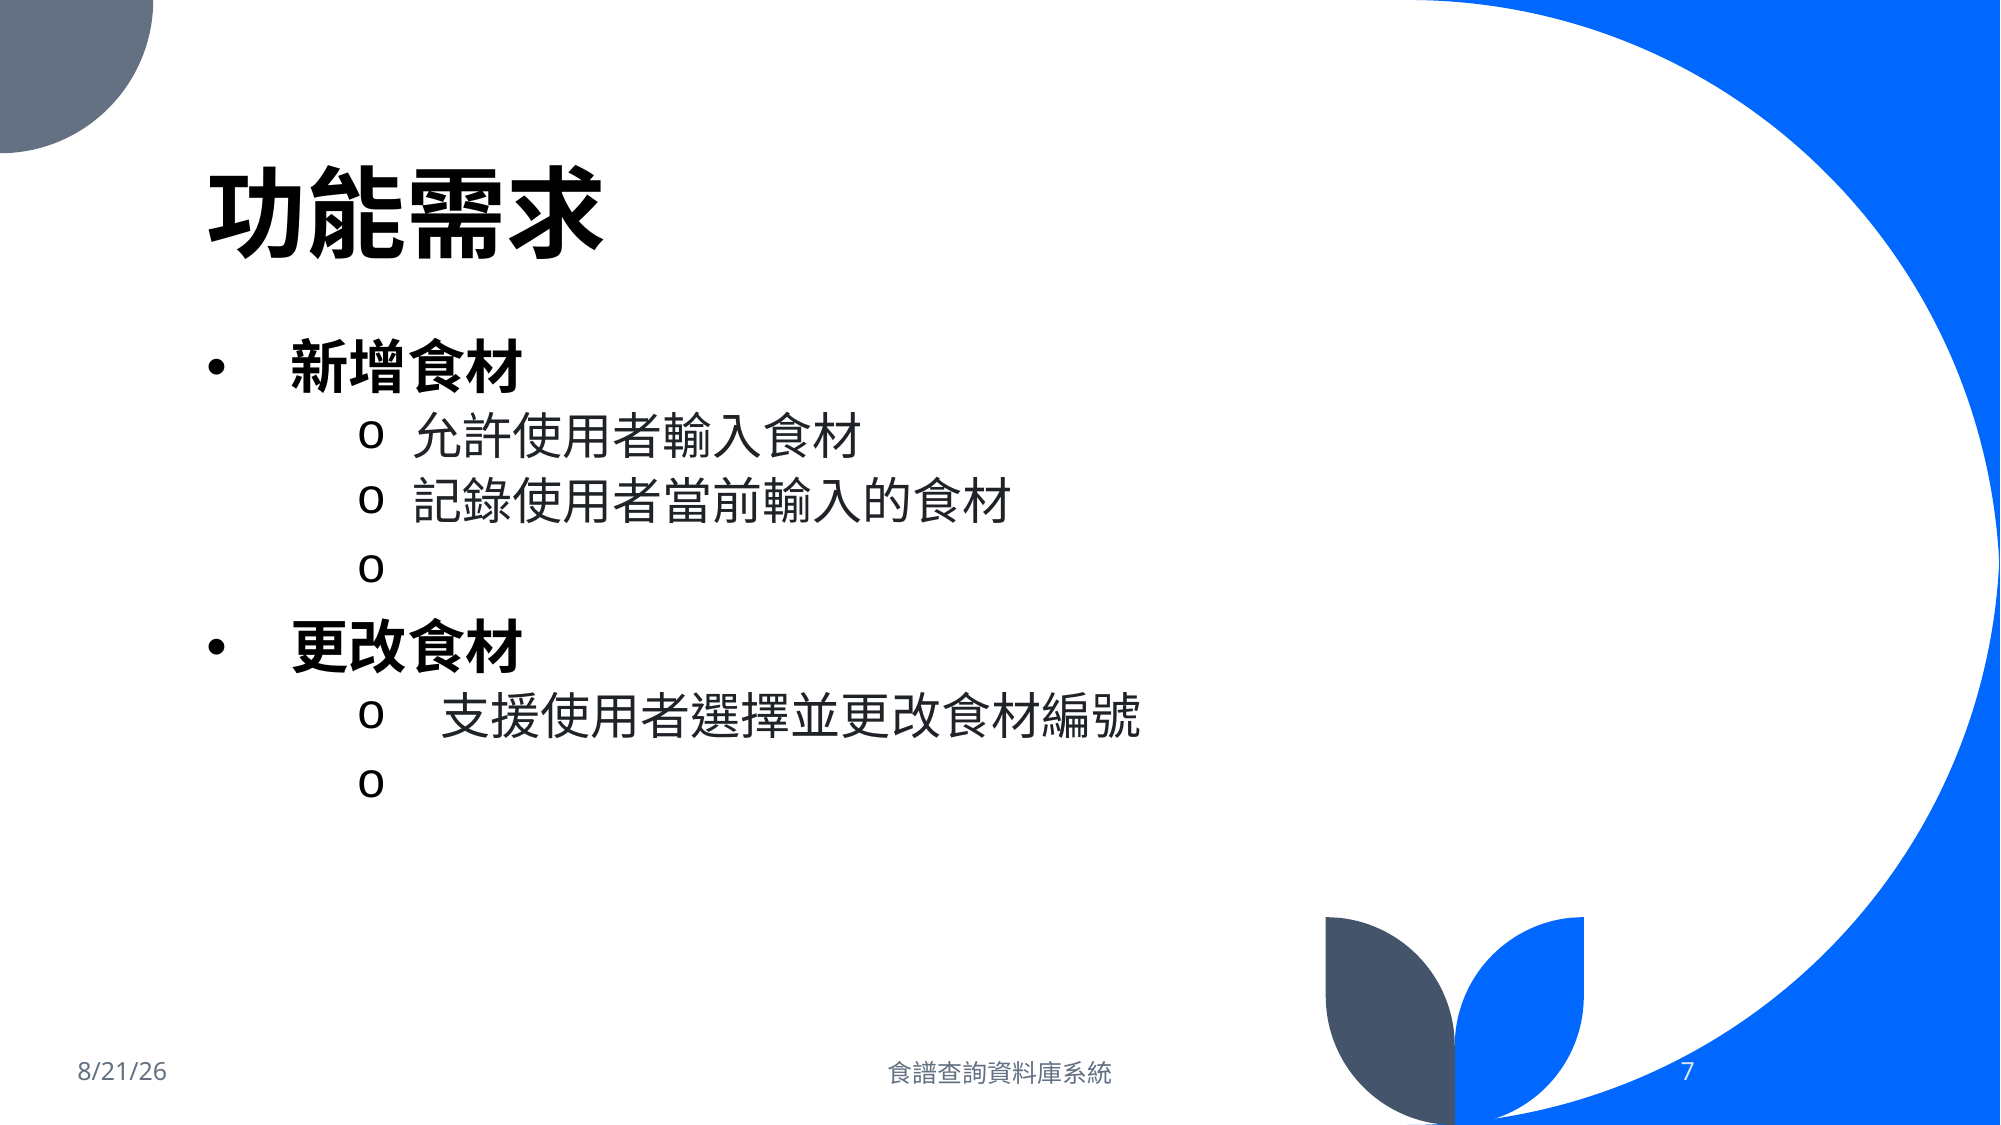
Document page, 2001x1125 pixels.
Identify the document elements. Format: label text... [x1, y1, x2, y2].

slide_number 7 [1665, 1042, 1938, 1103]
slide_number 6/10/2025 [62, 1042, 513, 1103]
footer 食譜查詢資料庫系統 [662, 1042, 1338, 1103]
title 功能需求 [191, 62, 1796, 280]
list 新增食材 允許使用者輸入食材 記錄使用者當前輸入的食材 更改食材 支援使用者選擇並更改食材編號 [191, 330, 1796, 884]
